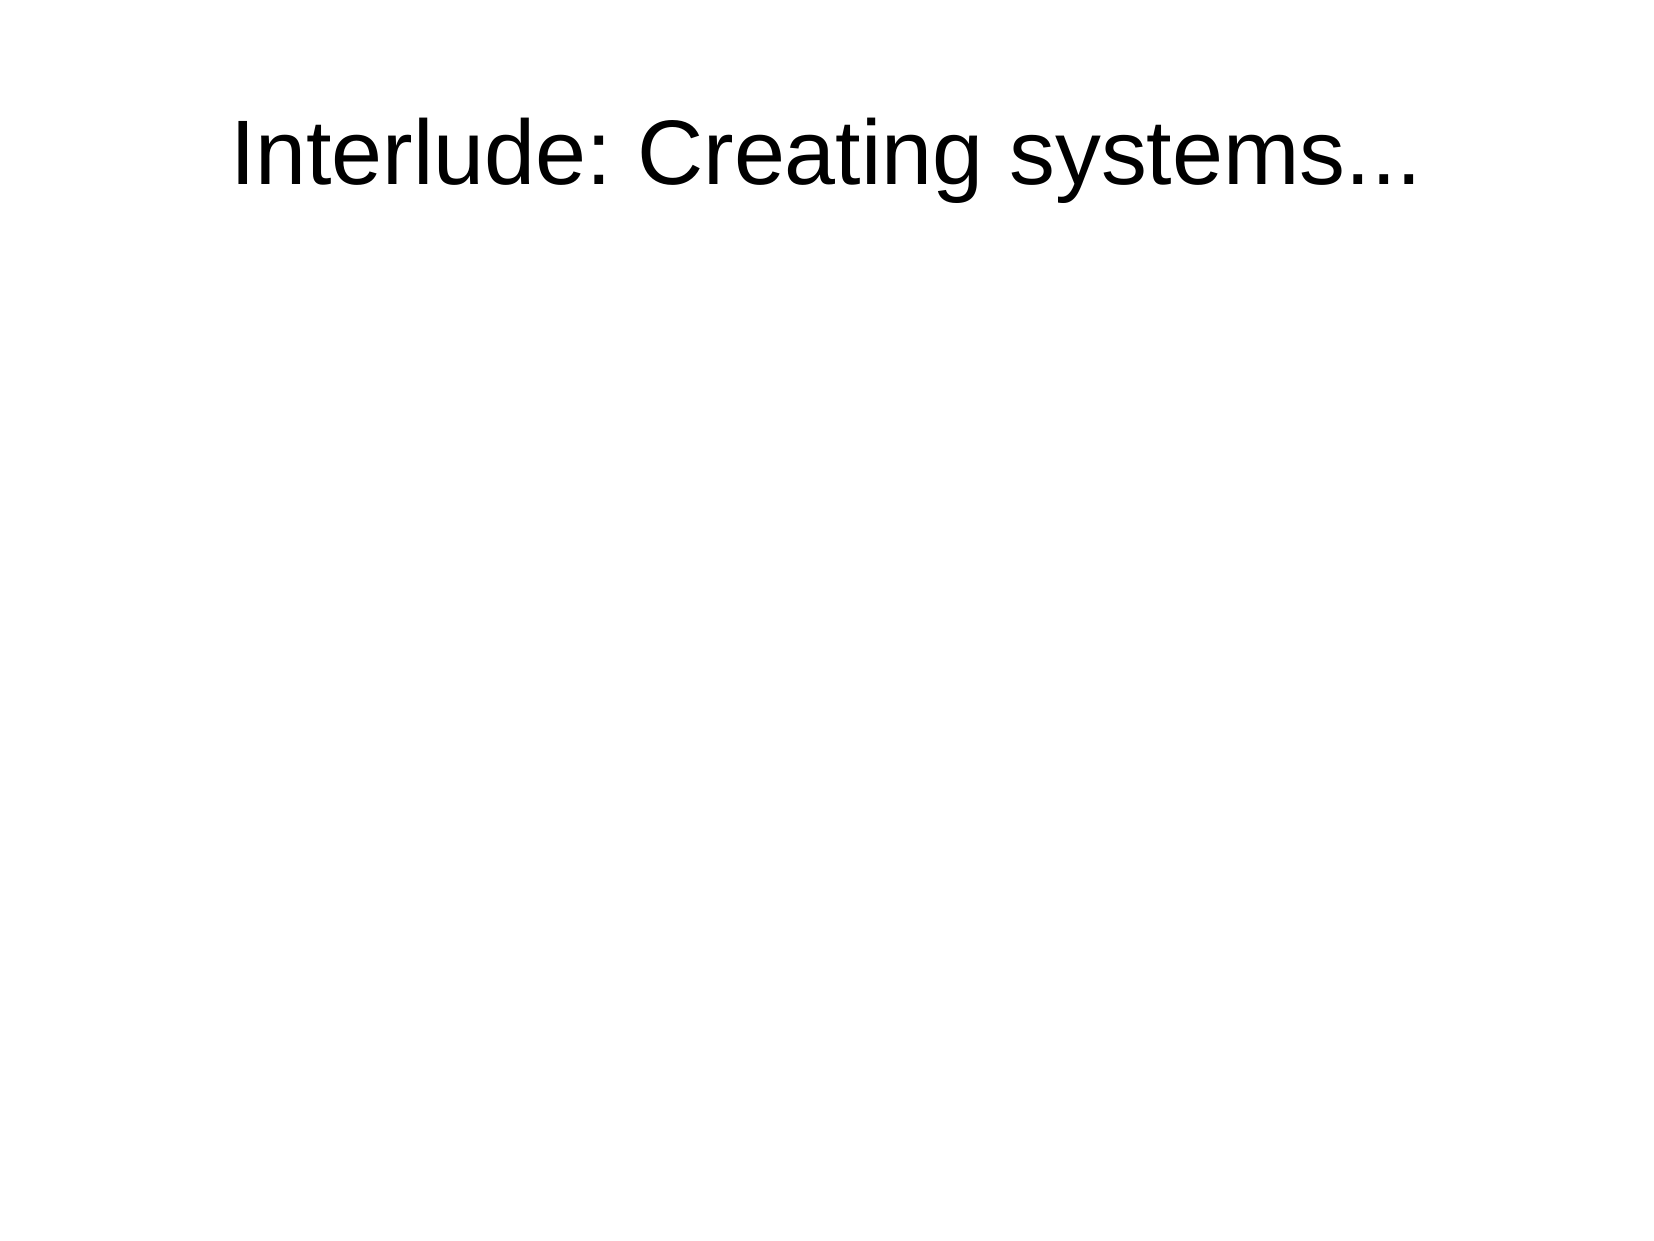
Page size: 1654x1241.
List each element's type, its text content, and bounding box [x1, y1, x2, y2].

title Interlude: Creating systems... [82, 49, 1571, 257]
